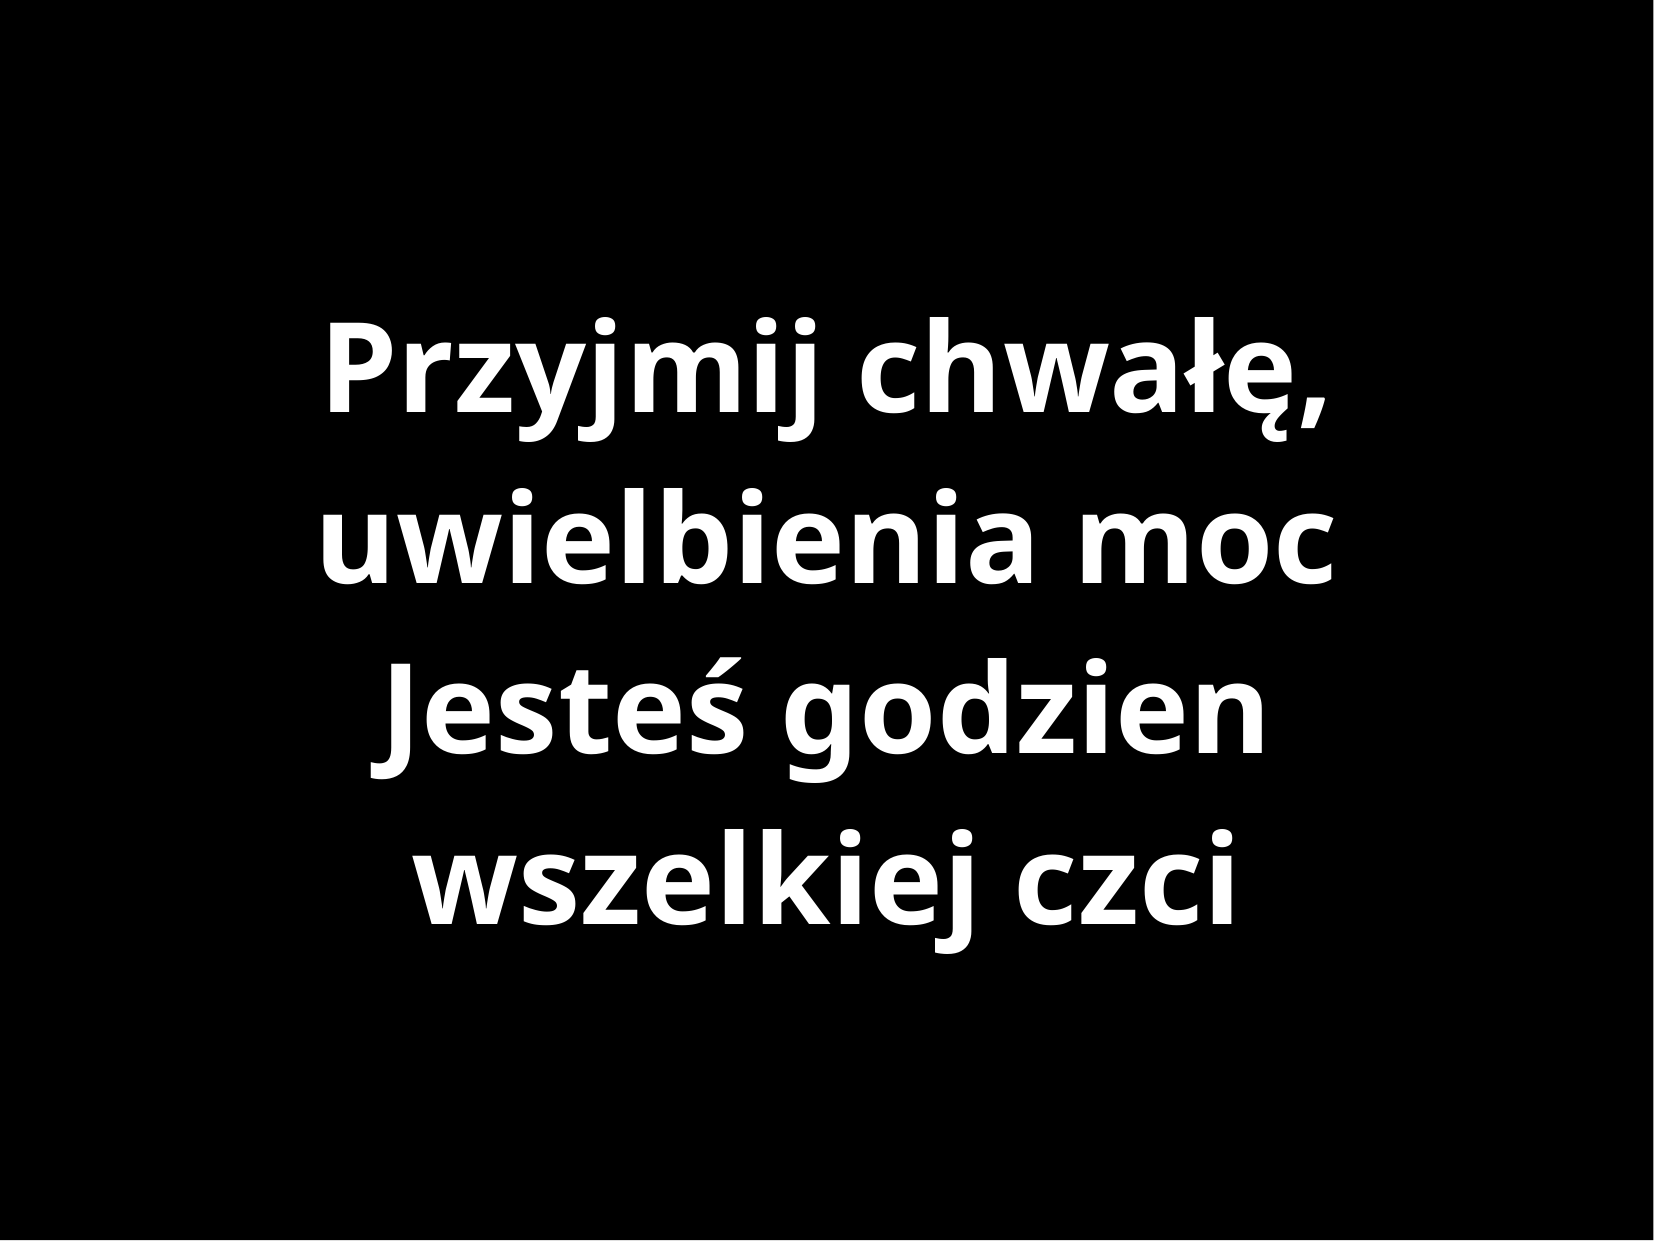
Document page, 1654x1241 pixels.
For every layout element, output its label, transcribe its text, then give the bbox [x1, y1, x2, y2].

title Przyjmij chwałę, uwielbienia moc Jesteś godzien wszelkiej czci [0, 0, 1654, 1241]
